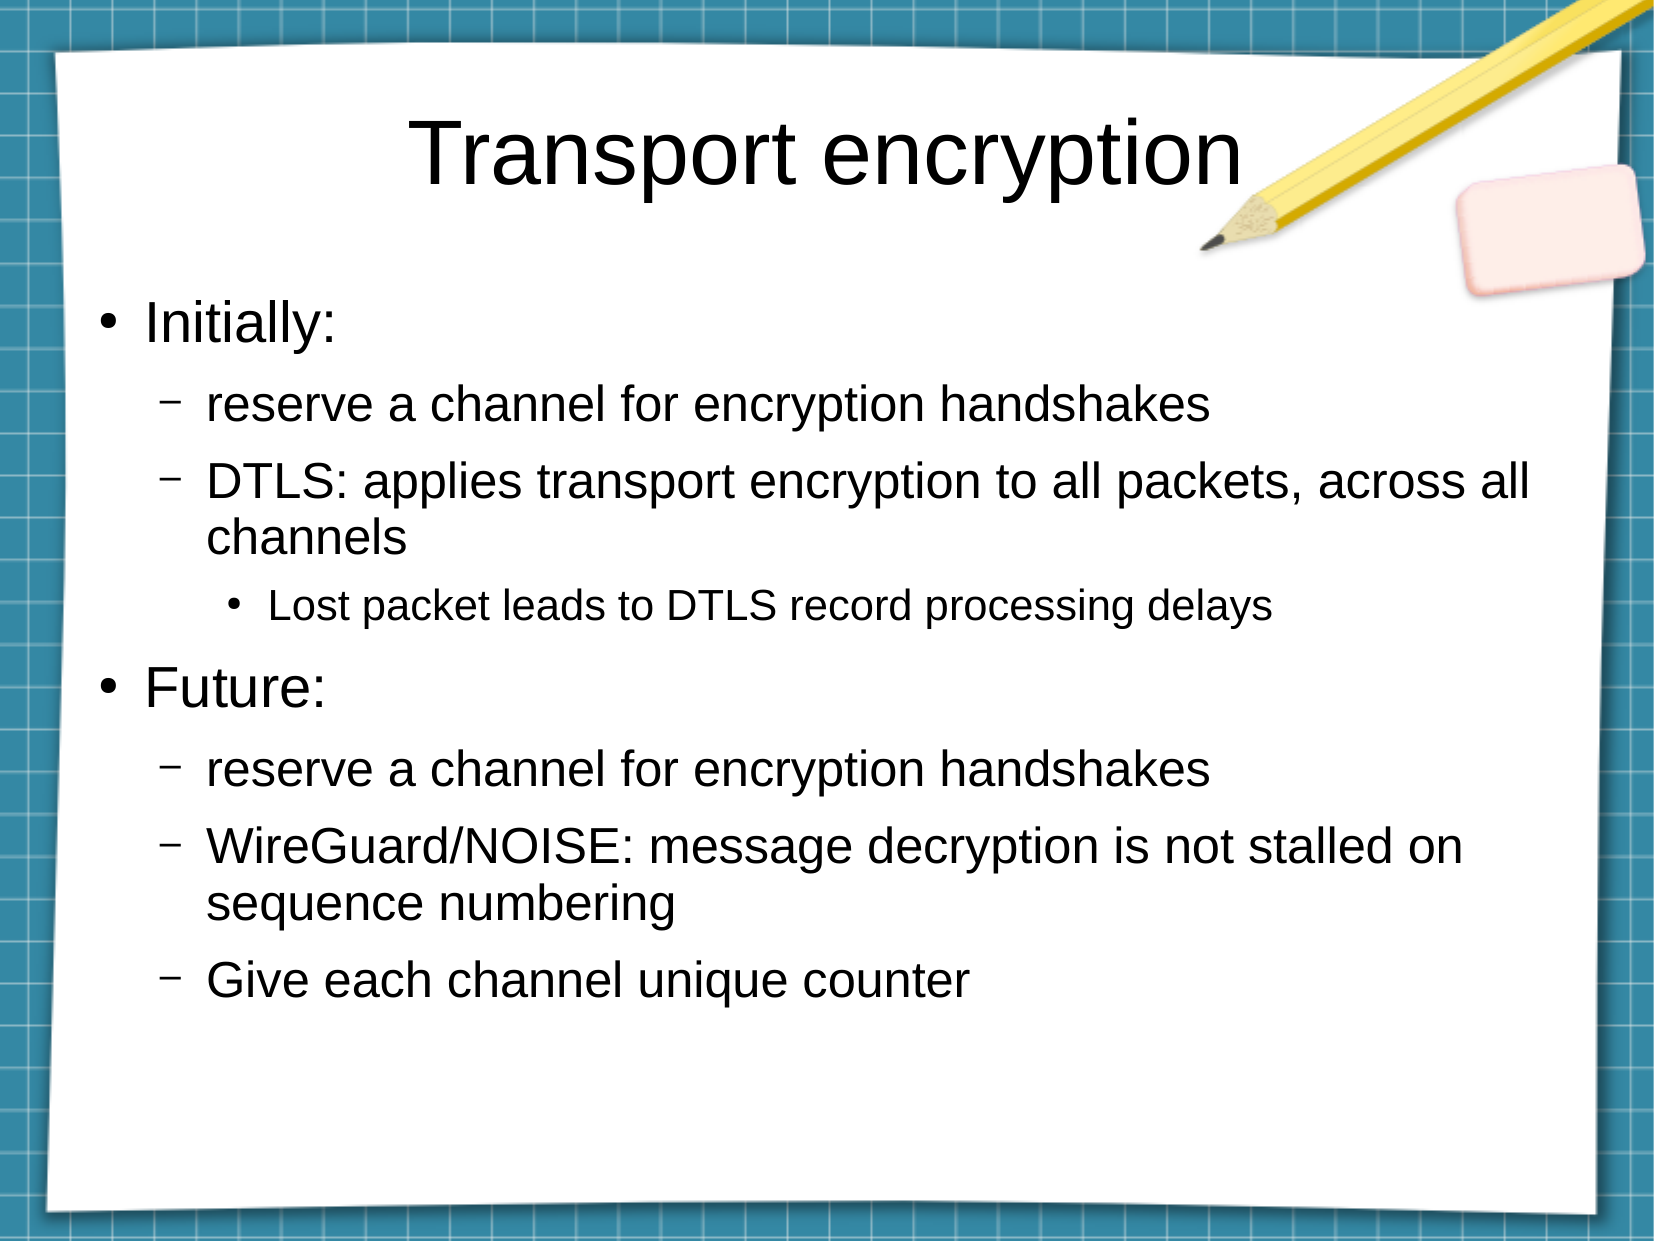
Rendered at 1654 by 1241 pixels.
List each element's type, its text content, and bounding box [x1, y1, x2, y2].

list Initially: reserve a channel for encryption handshakes DTLS: applies transport encryption to all packets, across all channels Lost packet leads to DTLS record processing delays Future: reserve a channel for encryption handshakes WireGuard/NOISE: message decryption is not stalled on sequence numbering Give each channel unique counter [82, 290, 1571, 1010]
title Transport encryption [82, 49, 1571, 257]
picture [0, 0, 1654, 1241]
